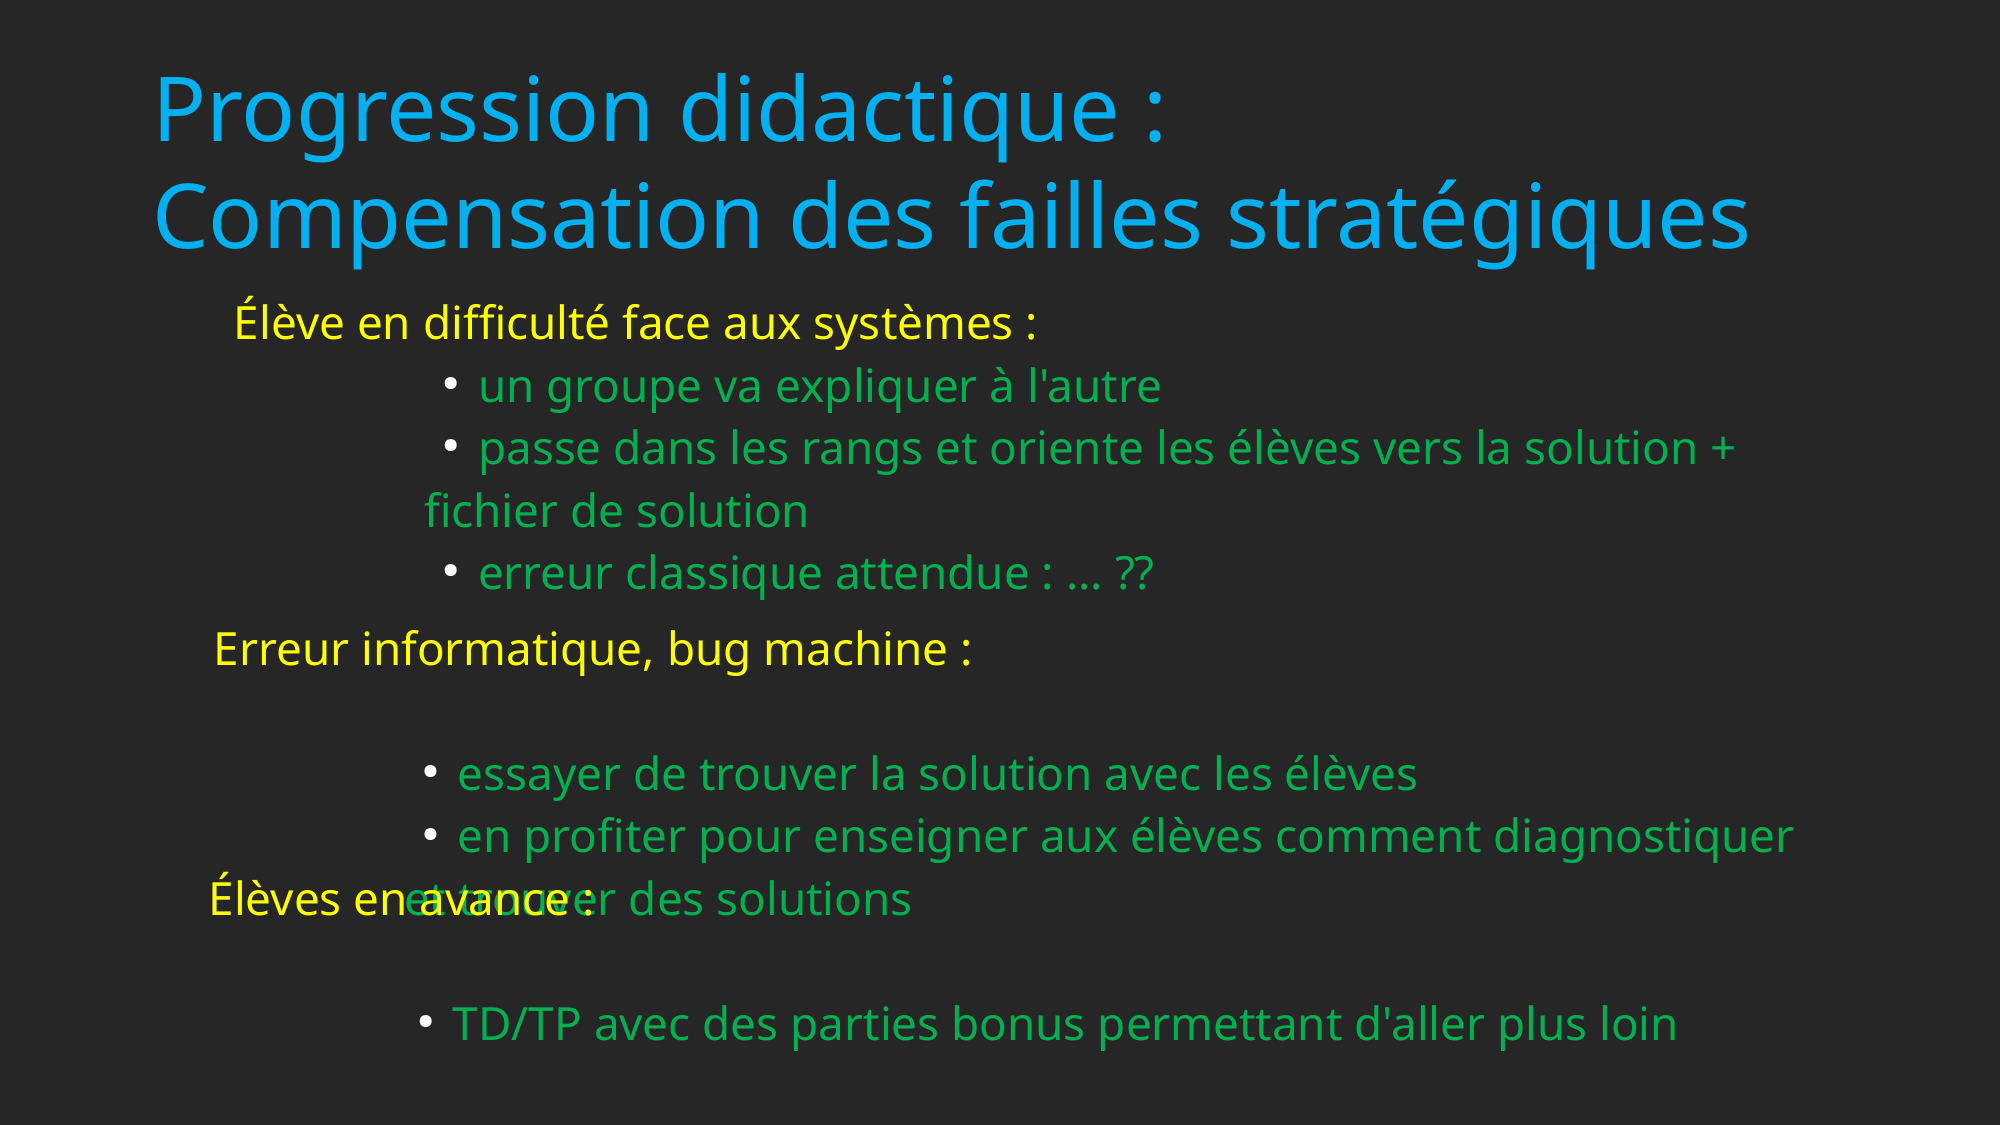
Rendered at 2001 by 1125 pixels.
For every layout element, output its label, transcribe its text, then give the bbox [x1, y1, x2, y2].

title Progression didactique : Compensation des failles stratégiques [137, 59, 1863, 278]
text_box Élève en difficulté face aux systèmes : un groupe va expliquer à l'autre passe dans les rangs et oriente les élèves vers la solution + fichier de solution erreur classique attendue : ... ?? [218, 283, 1844, 574]
text_box Erreur informatique, bug machine : essayer de trouver la solution avec les élèves en profiter pour enseigner aux élèves comment diagnostiquer et trouver des solutions [198, 608, 1834, 844]
text_box Élèves en avance : TD/TP avec des parties bonus permettant d'aller plus loin [193, 859, 1835, 985]
